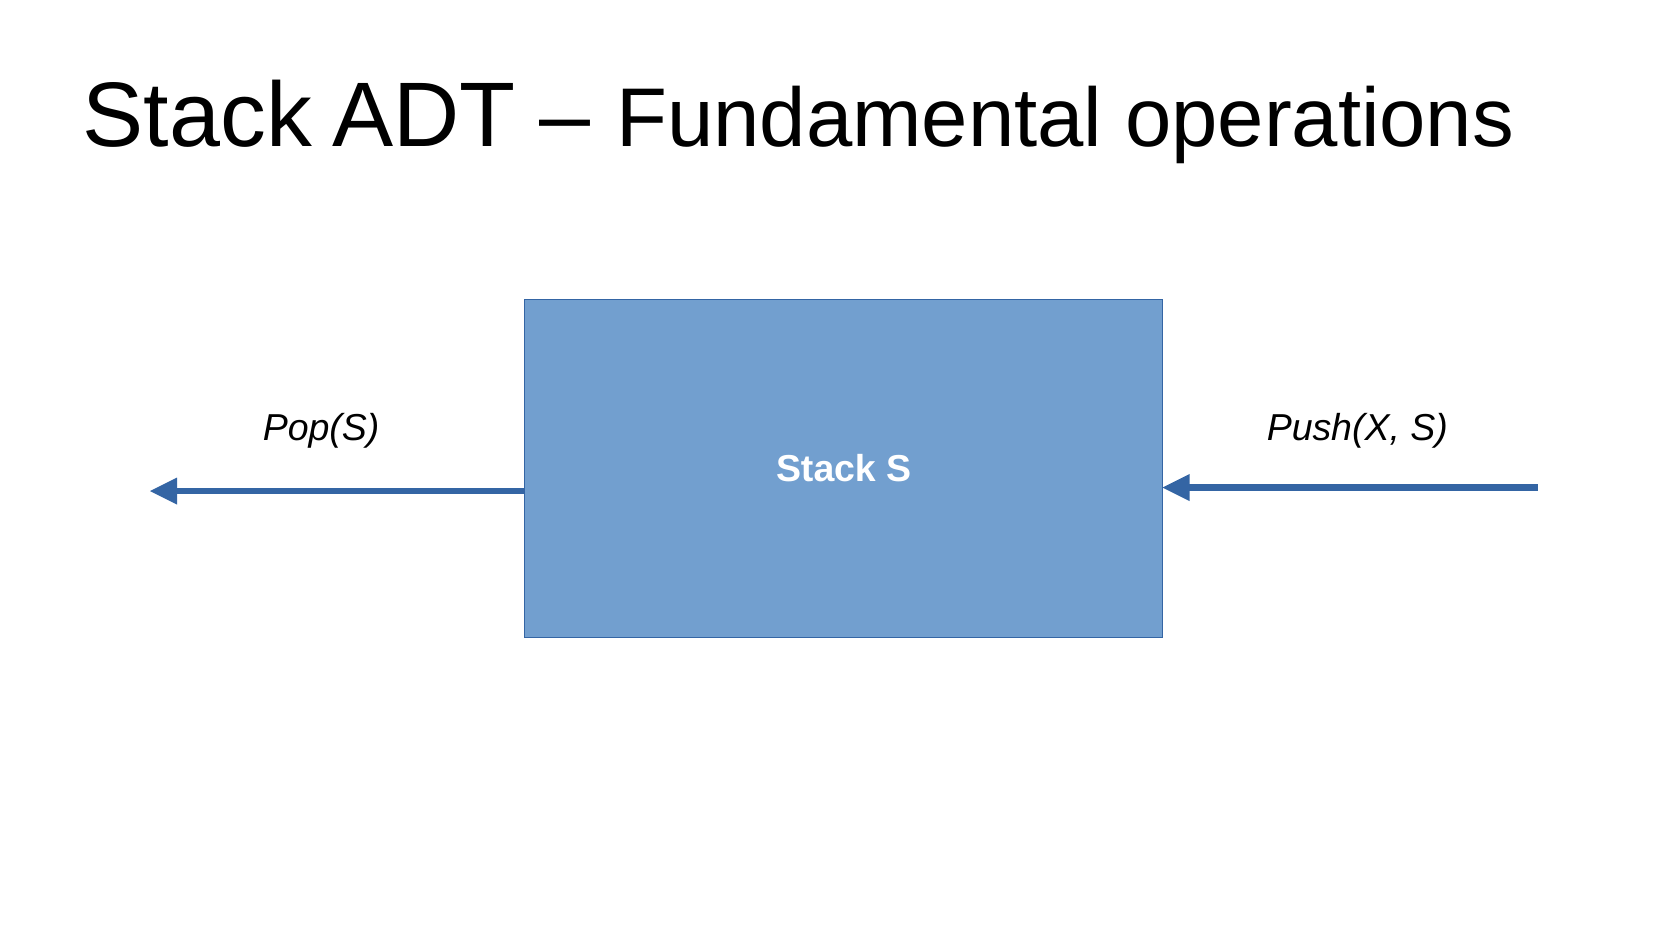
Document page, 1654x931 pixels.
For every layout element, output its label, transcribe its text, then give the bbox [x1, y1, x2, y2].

title Stack ADT – Fundamental operations [82, 37, 1571, 193]
text_box Pop(S) [248, 398, 395, 456]
text_box Stack S [524, 299, 1163, 638]
text_box Push(X, S) [1252, 398, 1463, 456]
